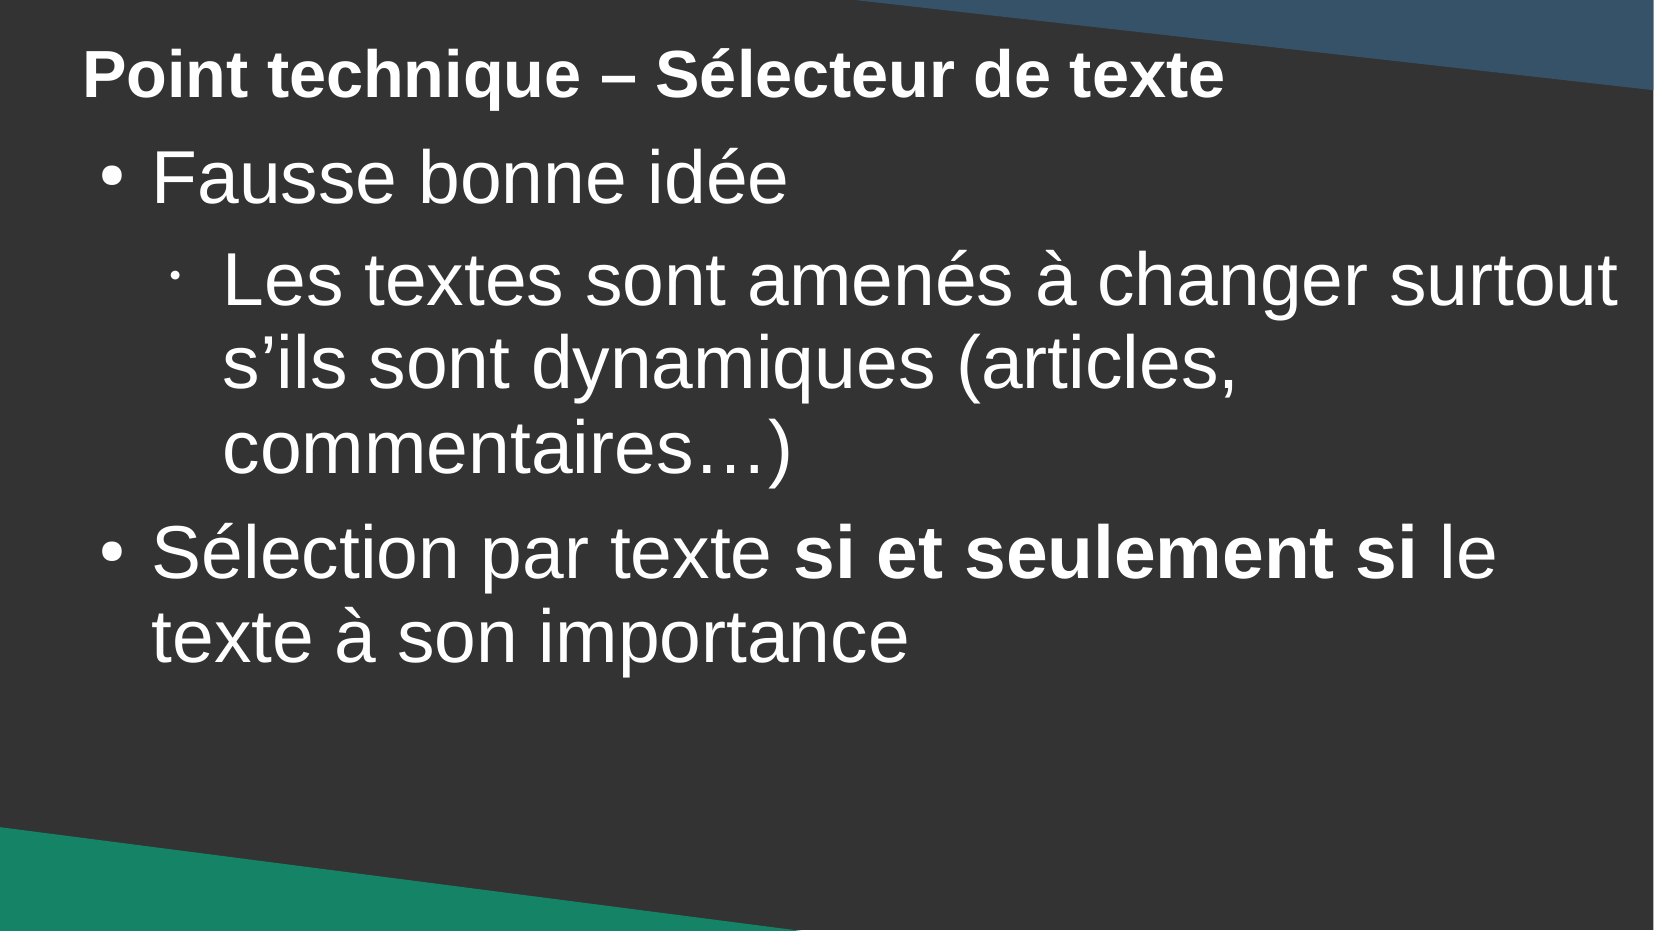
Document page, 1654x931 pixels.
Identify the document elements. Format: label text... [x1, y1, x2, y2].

title Point technique – Sélecteur de texte [82, 37, 1571, 122]
text_box [0, 827, 802, 931]
text_box [854, 0, 1654, 91]
list Fausse bonne idée Les textes sont amenés à changer surtout s’ils sont dynamiques (articles, commentaires…) Sélection par texte si et seulement si le texte à son importance [80, 135, 1620, 709]
